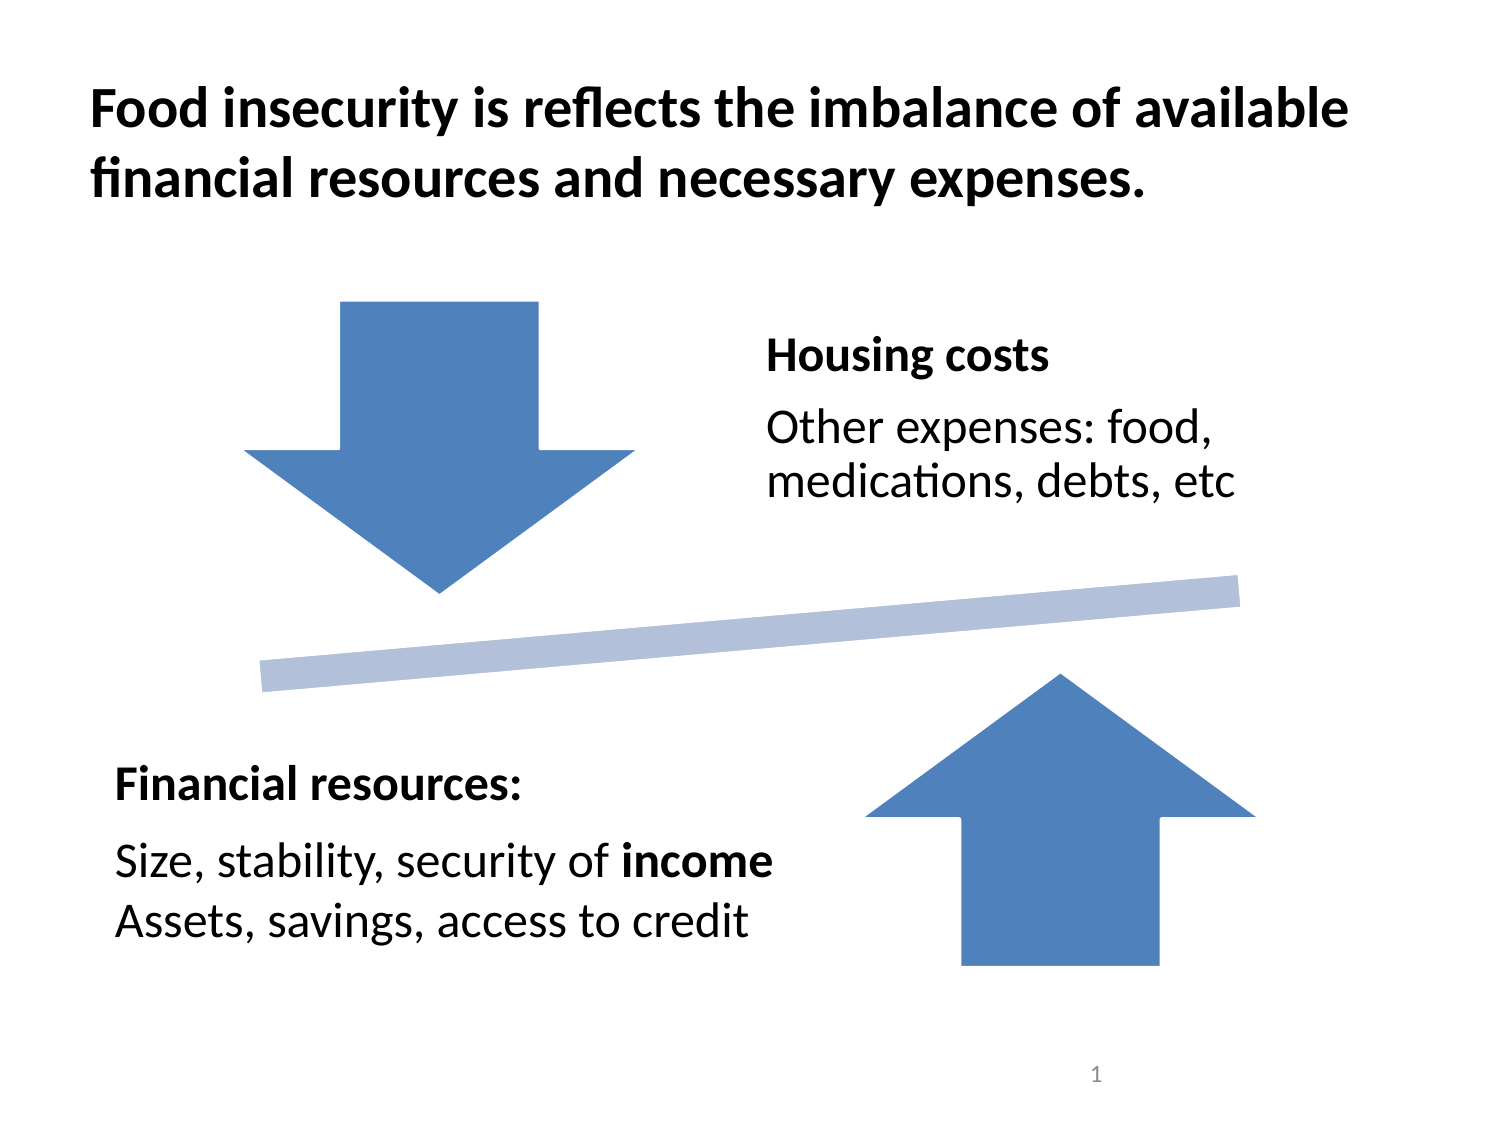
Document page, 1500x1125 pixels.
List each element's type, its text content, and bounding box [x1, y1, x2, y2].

text_box Financial resources: Size, stability, security of income Assets, savings, access to credit [86, 693, 900, 1005]
slide_number <number> [1074, 1042, 1425, 1103]
text_box [257, 575, 1243, 693]
text_box [236, 299, 642, 597]
title Food insecurity is reflects the imbalance of available financial resources and necessary expenses. [75, 45, 1425, 233]
text_box Housing costs Other expenses: food, medications, debts, etc [738, 262, 1275, 575]
text_box [900, 670, 1263, 968]
